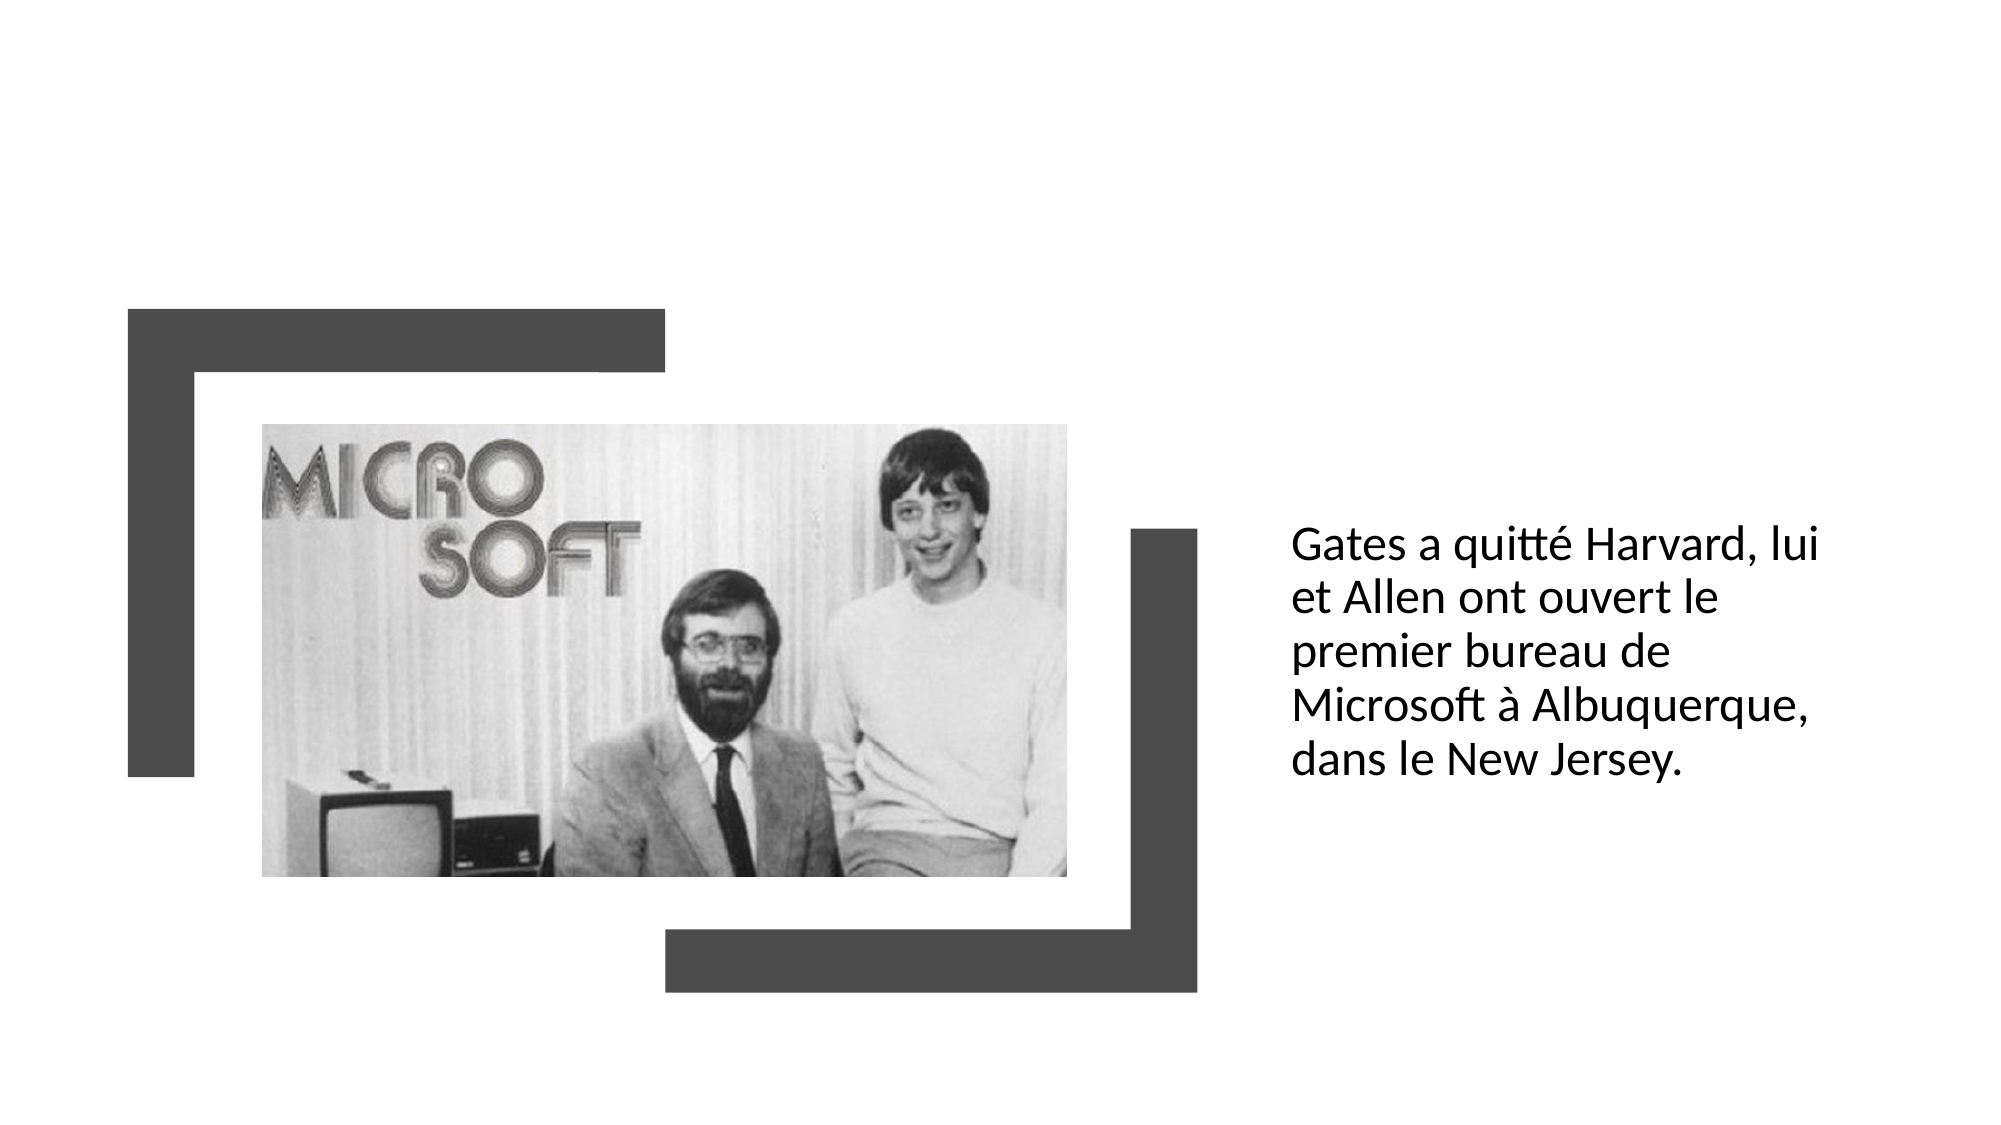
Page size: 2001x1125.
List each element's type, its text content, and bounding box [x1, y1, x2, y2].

text_box [127, 308, 666, 778]
text_box [665, 528, 1198, 993]
list Gates a quitté Harvard, lui et Allen ont ouvert le premier bureau de Microsoft à Albuquerque, dans le New Jersey. [1276, 373, 1872, 930]
picture [262, 424, 1067, 877]
